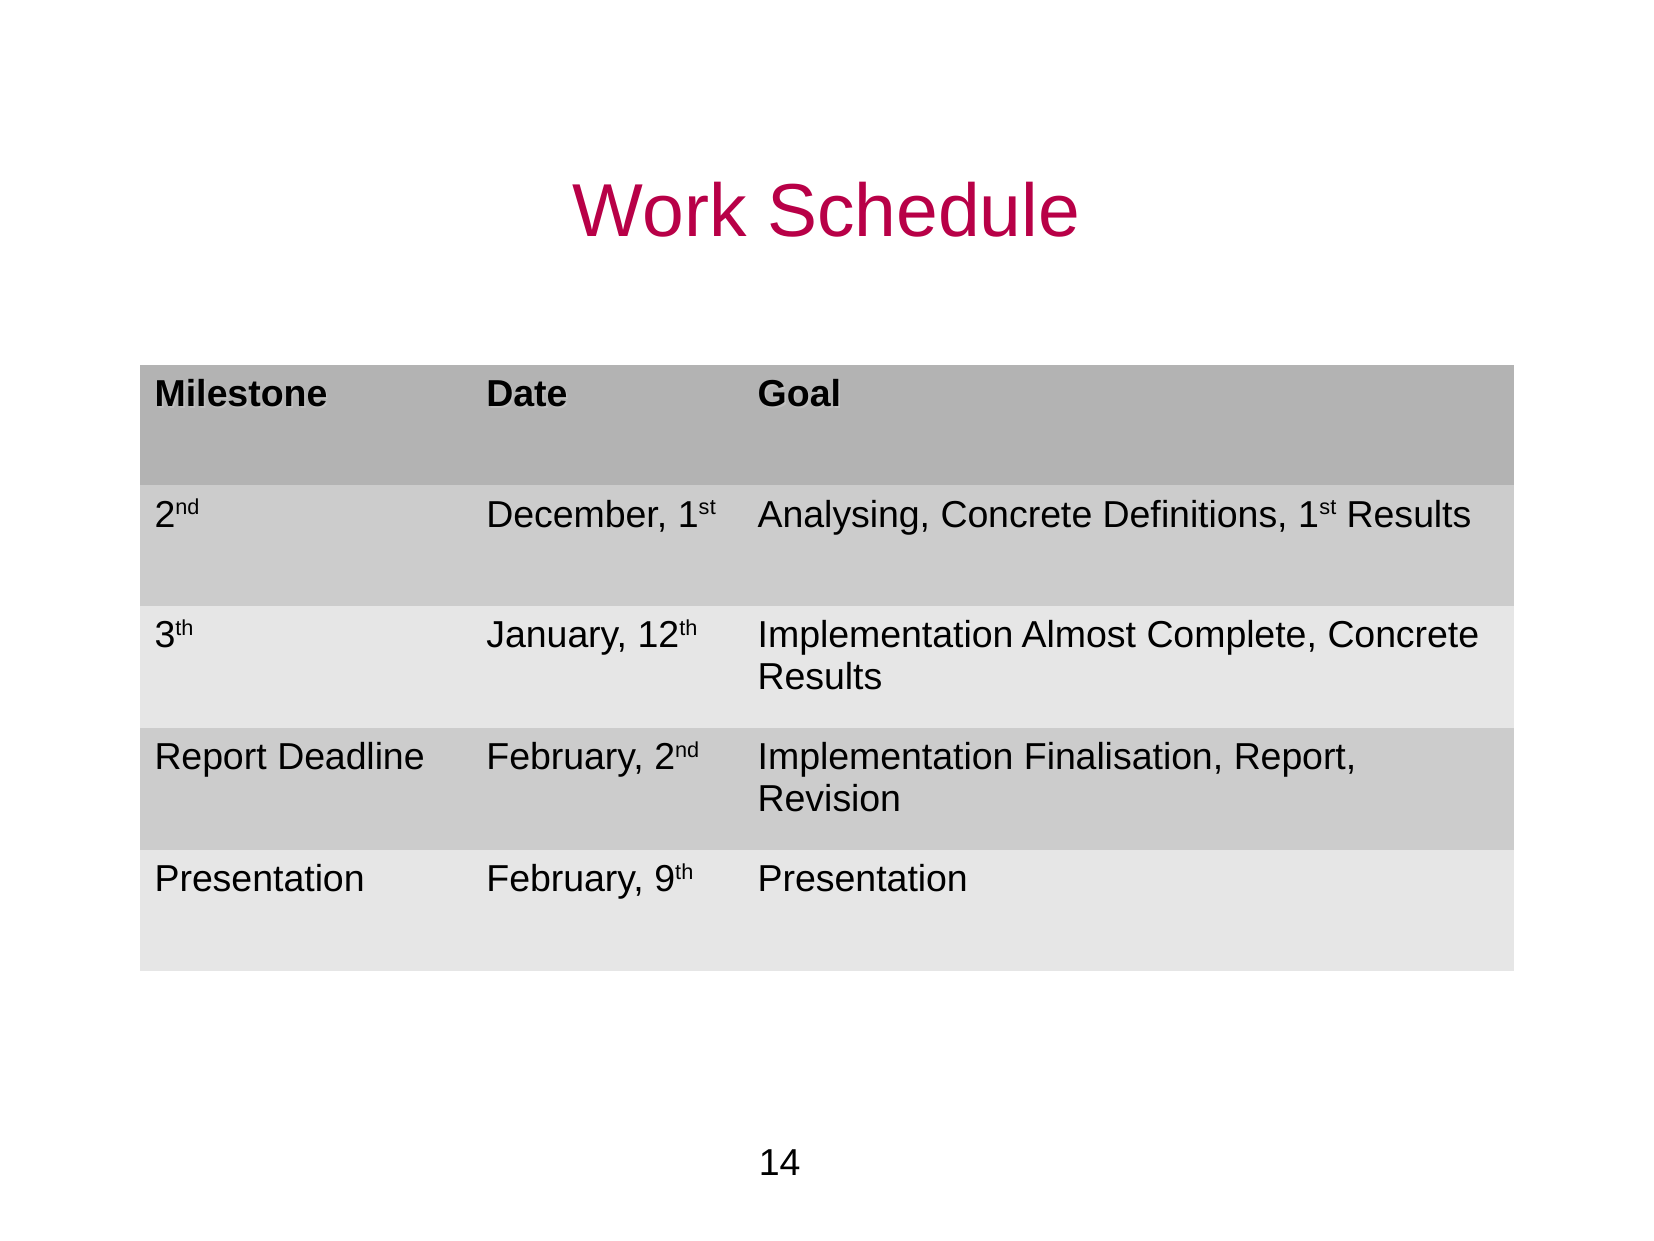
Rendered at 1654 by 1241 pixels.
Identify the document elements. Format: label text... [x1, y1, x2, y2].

table_cell 2nd [140, 485, 472, 606]
table_cell Analysing, Concrete Definitions, 1st Results [743, 485, 1514, 606]
table_cell Presentation [140, 850, 472, 971]
table_header Goal [743, 365, 1514, 485]
table_cell Implementation Finalisation, Report, Revision [743, 728, 1514, 850]
table_cell Report Deadline [140, 728, 472, 850]
text_box Work Schedule [558, 161, 1096, 260]
table_cell December, 1st [472, 485, 743, 606]
table_header Date [472, 365, 743, 485]
table_cell 3th [140, 606, 472, 728]
table_cell January, 12th [472, 606, 743, 728]
table_cell Presentation [743, 850, 1514, 971]
table_cell Implementation Almost Complete, Concrete Results [743, 606, 1514, 728]
table_cell February, 9th [472, 850, 743, 971]
table_header Milestone [140, 365, 472, 485]
text_box 14 [744, 1133, 827, 1191]
table_cell February, 2nd [472, 728, 743, 850]
